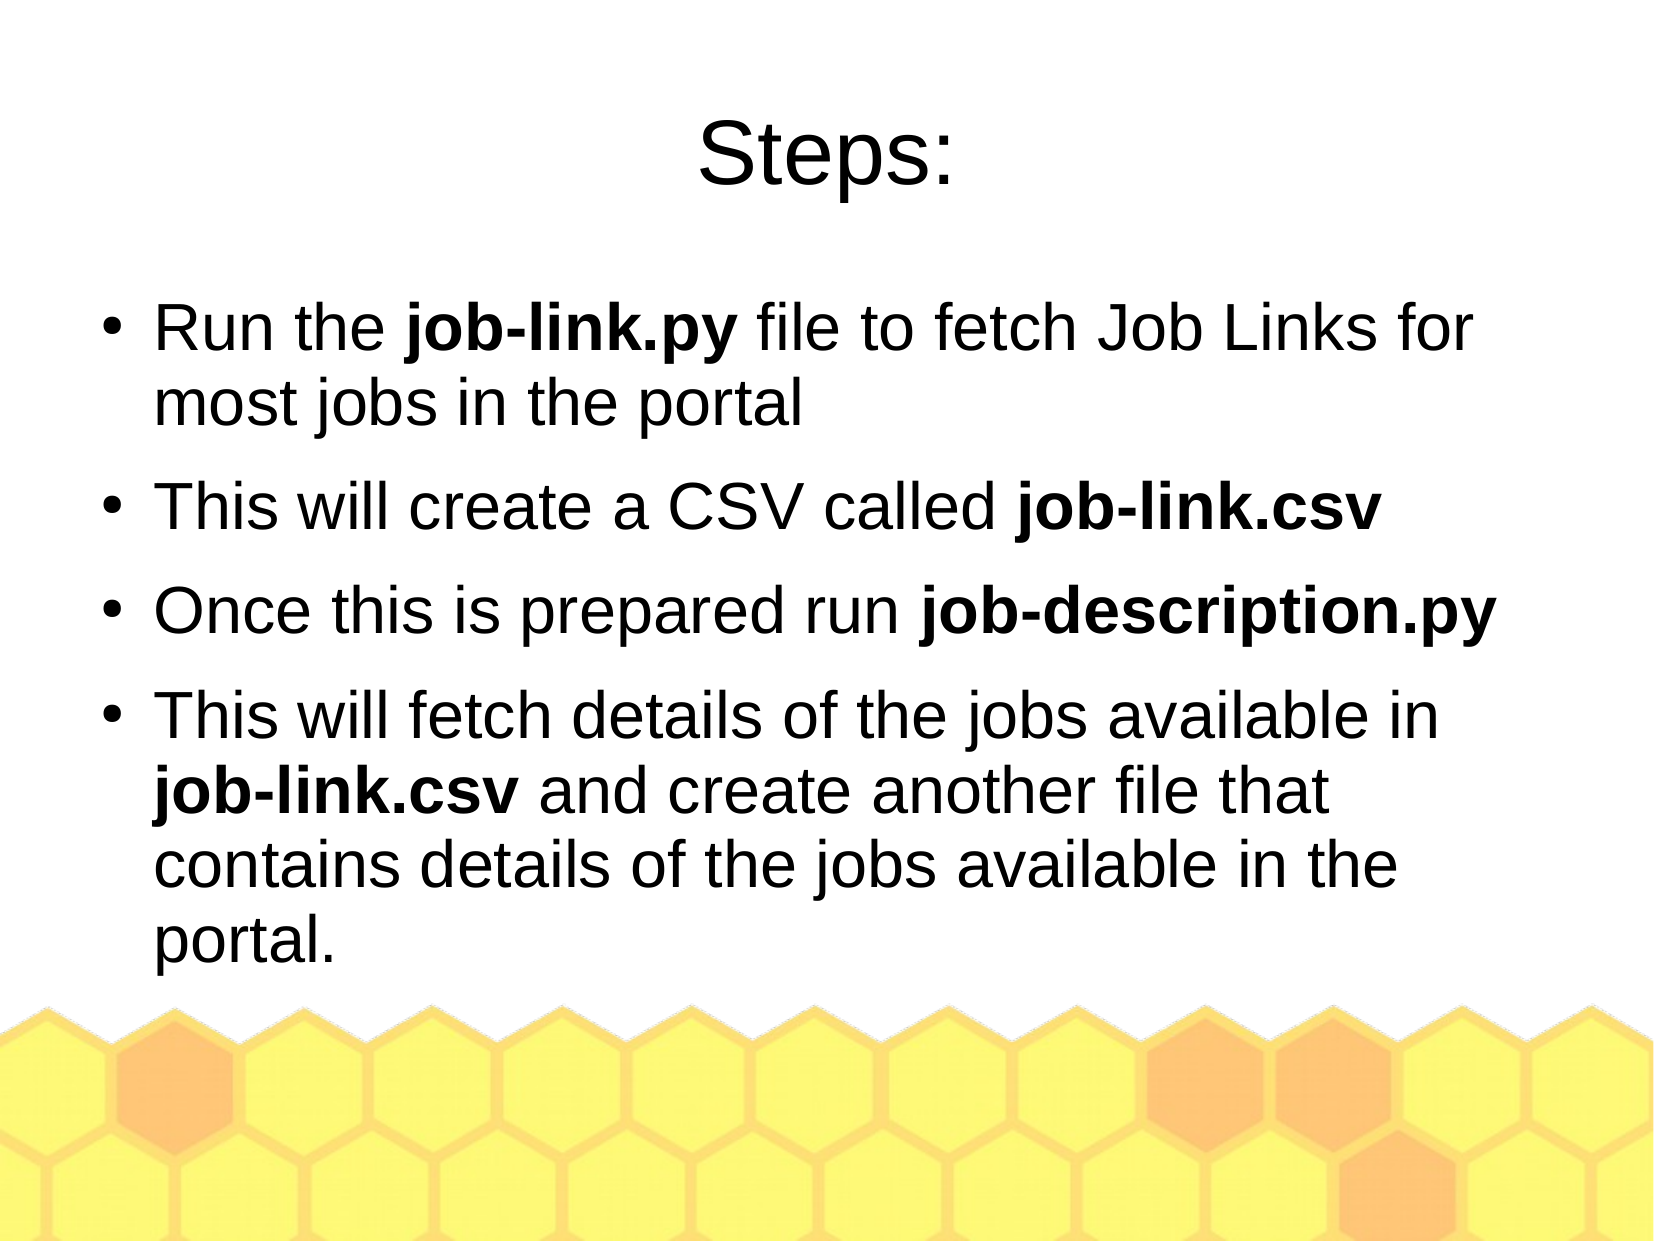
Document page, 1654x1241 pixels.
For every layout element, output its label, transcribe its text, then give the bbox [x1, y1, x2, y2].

title Steps: [82, 49, 1571, 257]
picture [0, 1001, 1654, 1241]
list Run the job-link.py file to fetch Job Links for most jobs in the portal This will create a CSV called job-link.csv Once this is prepared run job-description.py This will fetch details of the jobs available in job-link.csv and create another file that contains details of the jobs available in the portal. [82, 290, 1571, 1010]
